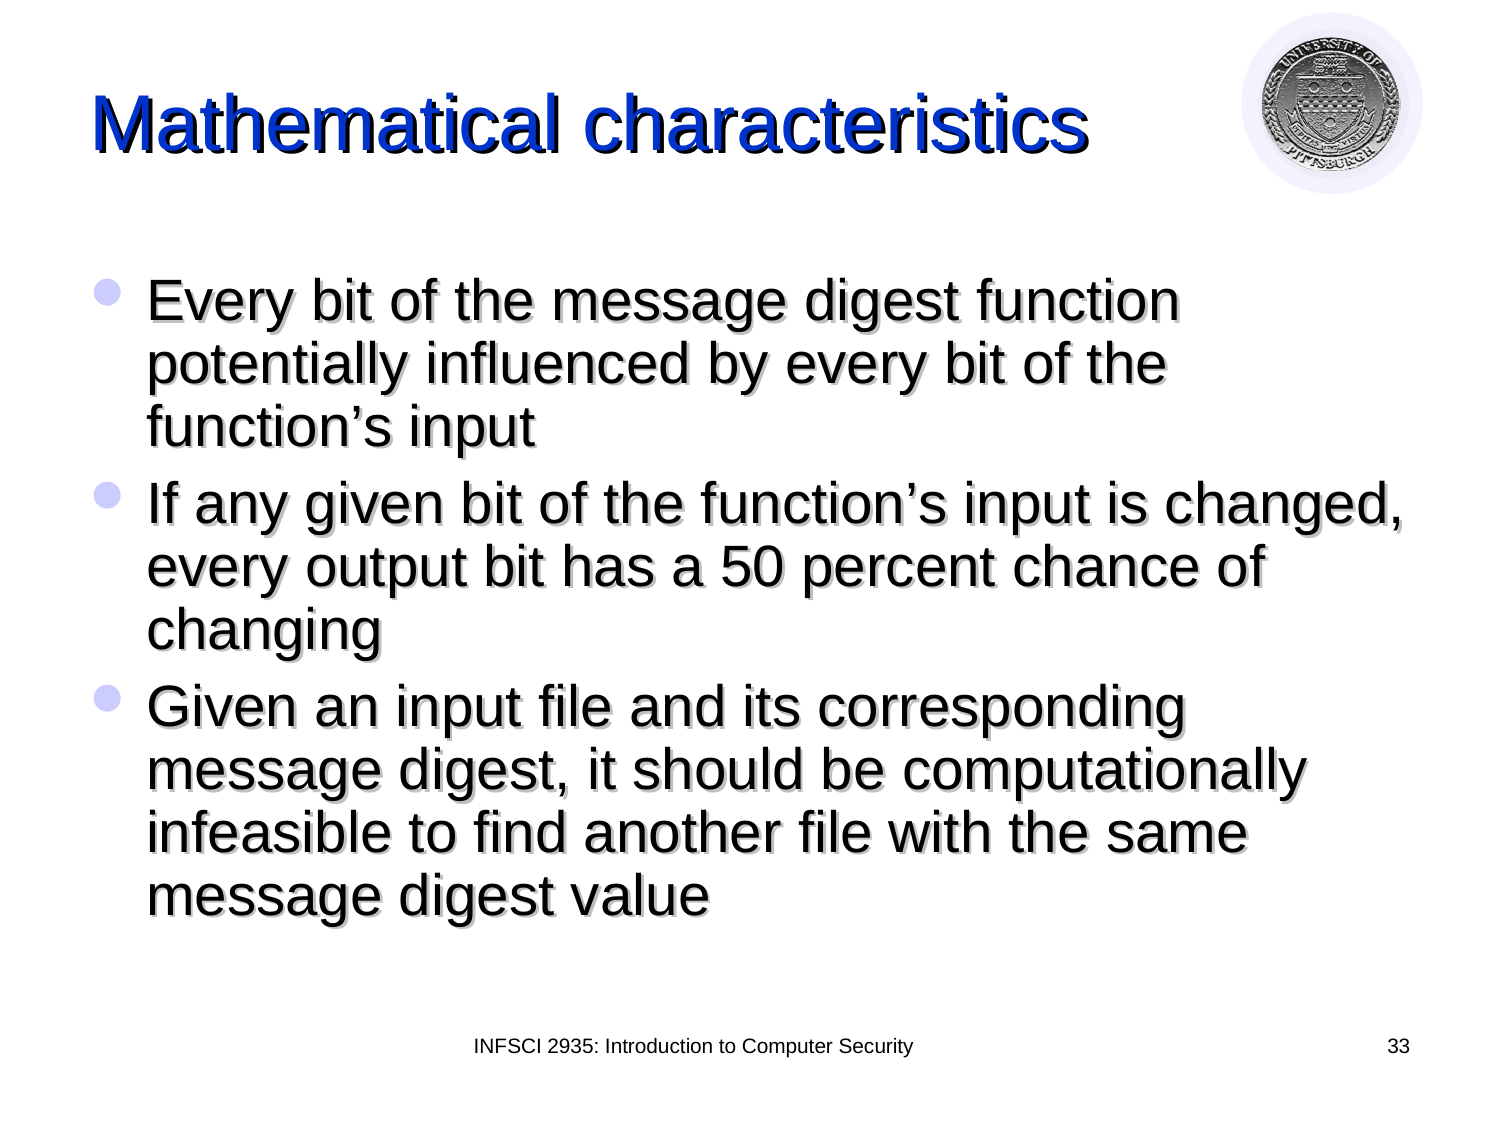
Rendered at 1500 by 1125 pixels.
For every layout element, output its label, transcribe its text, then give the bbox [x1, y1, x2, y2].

list Every bit of the message digest function potentially influenced by every bit of the function’s input If any given bit of the function’s input is changed, every output bit has a 50 percent chance of changing Given an input file and its corresponding message digest, it should be computationally infeasible to find another file with the same message digest value [75, 262, 1426, 1006]
title Mathematical characteristics [75, 24, 1426, 213]
